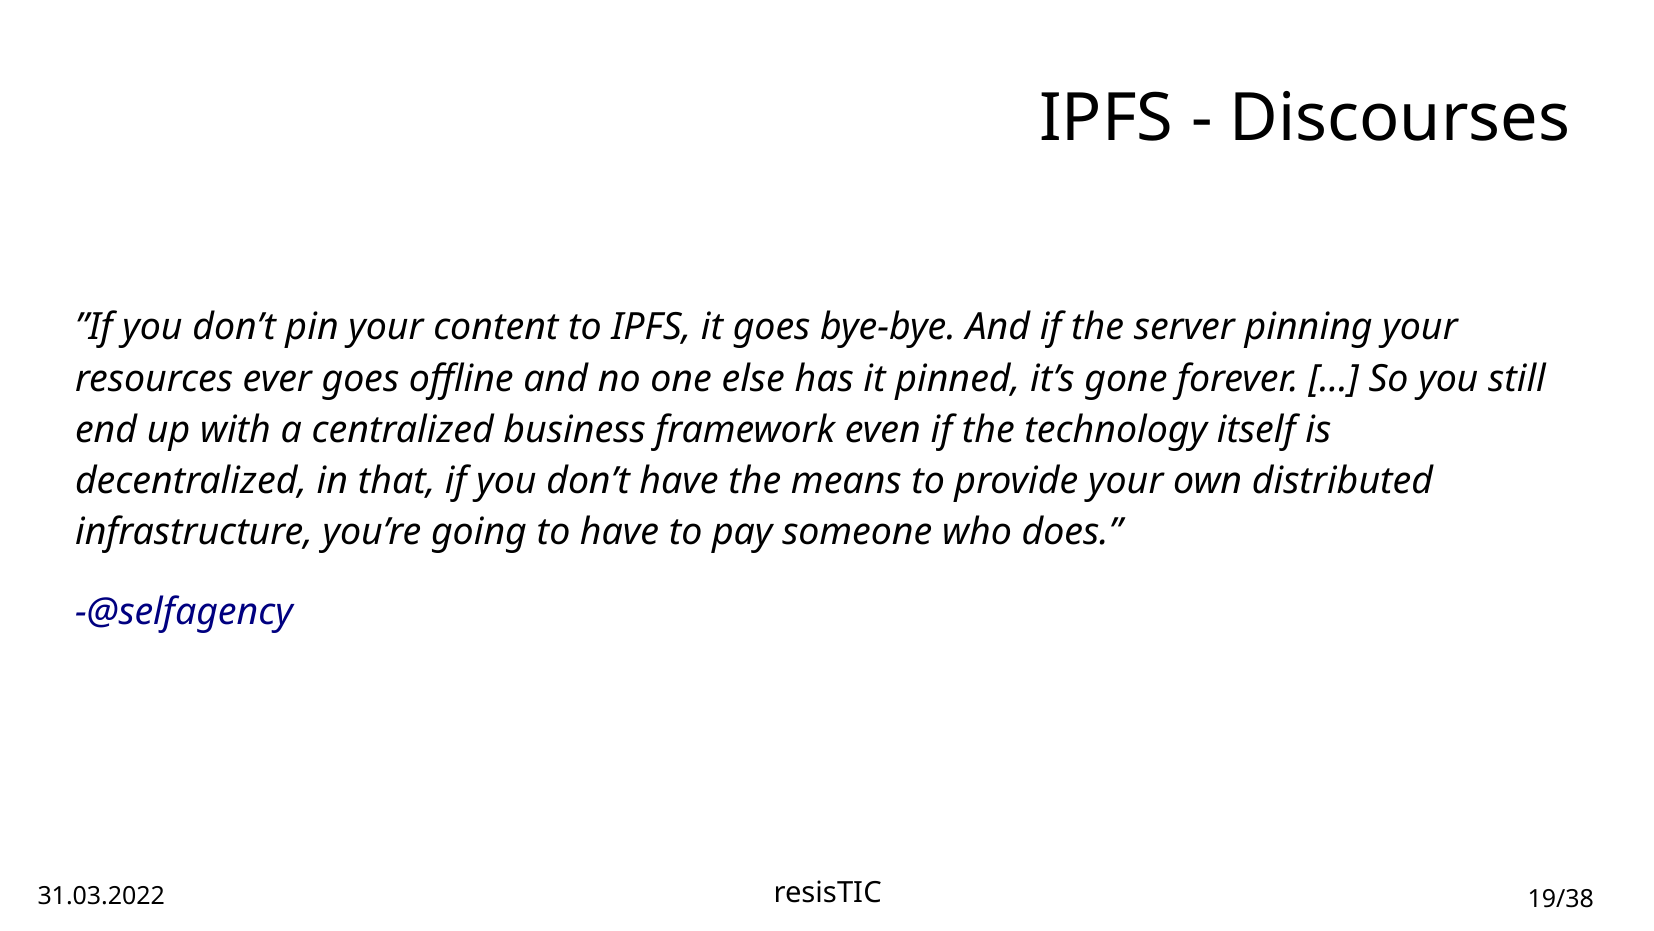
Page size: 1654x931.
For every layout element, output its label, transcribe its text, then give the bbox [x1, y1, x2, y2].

list ”If you don’t pin your content to IPFS, it goes bye-bye. And if the server pinning your resources ever goes offline and no one else has it pinned, it’s gone forever. [...] So you still end up with a centralized business framework even if the technology itself is decentralized, in that, if you don’t have the means to provide your own distributed infrastructure, you’re going to have to pay someone who does.” -@selfagency [75, 300, 1564, 645]
title IPFS - Discourses [82, 37, 1571, 193]
text_box 19/38 [1383, 873, 1609, 919]
